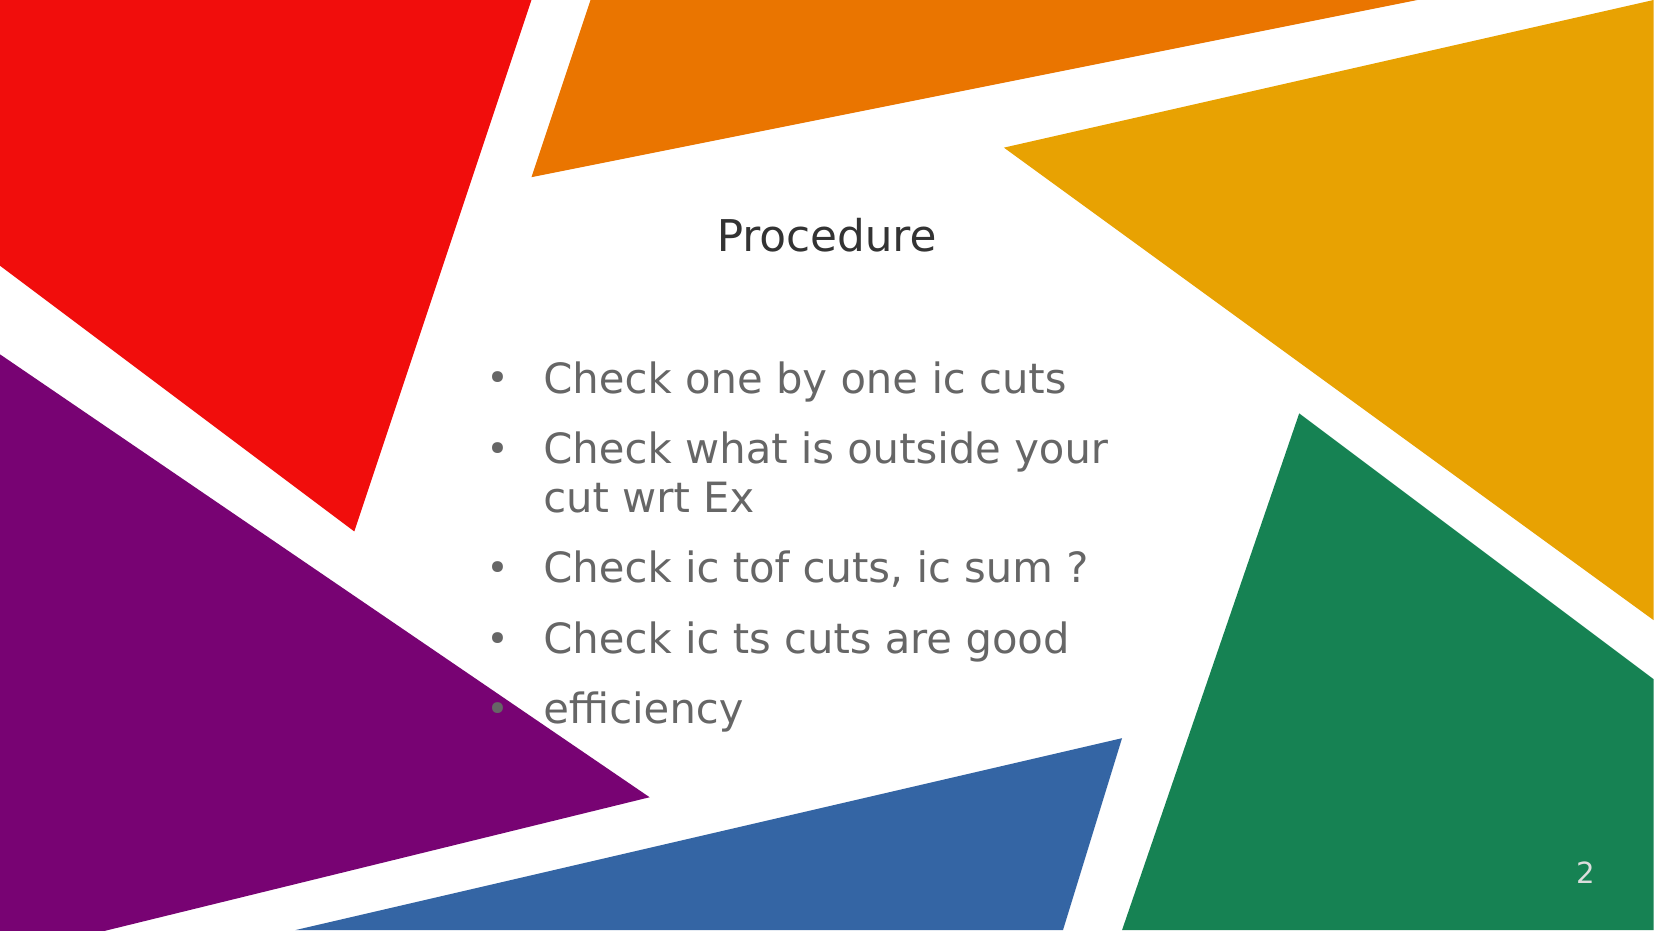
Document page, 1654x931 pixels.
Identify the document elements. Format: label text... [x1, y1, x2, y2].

title Procedure [472, 147, 1182, 325]
list Check one by one ic cuts Check what is outside your cut wrt Ex Check ic tof cuts, ic sum ? Check ic ts cuts are good efficiency [472, 354, 1182, 768]
